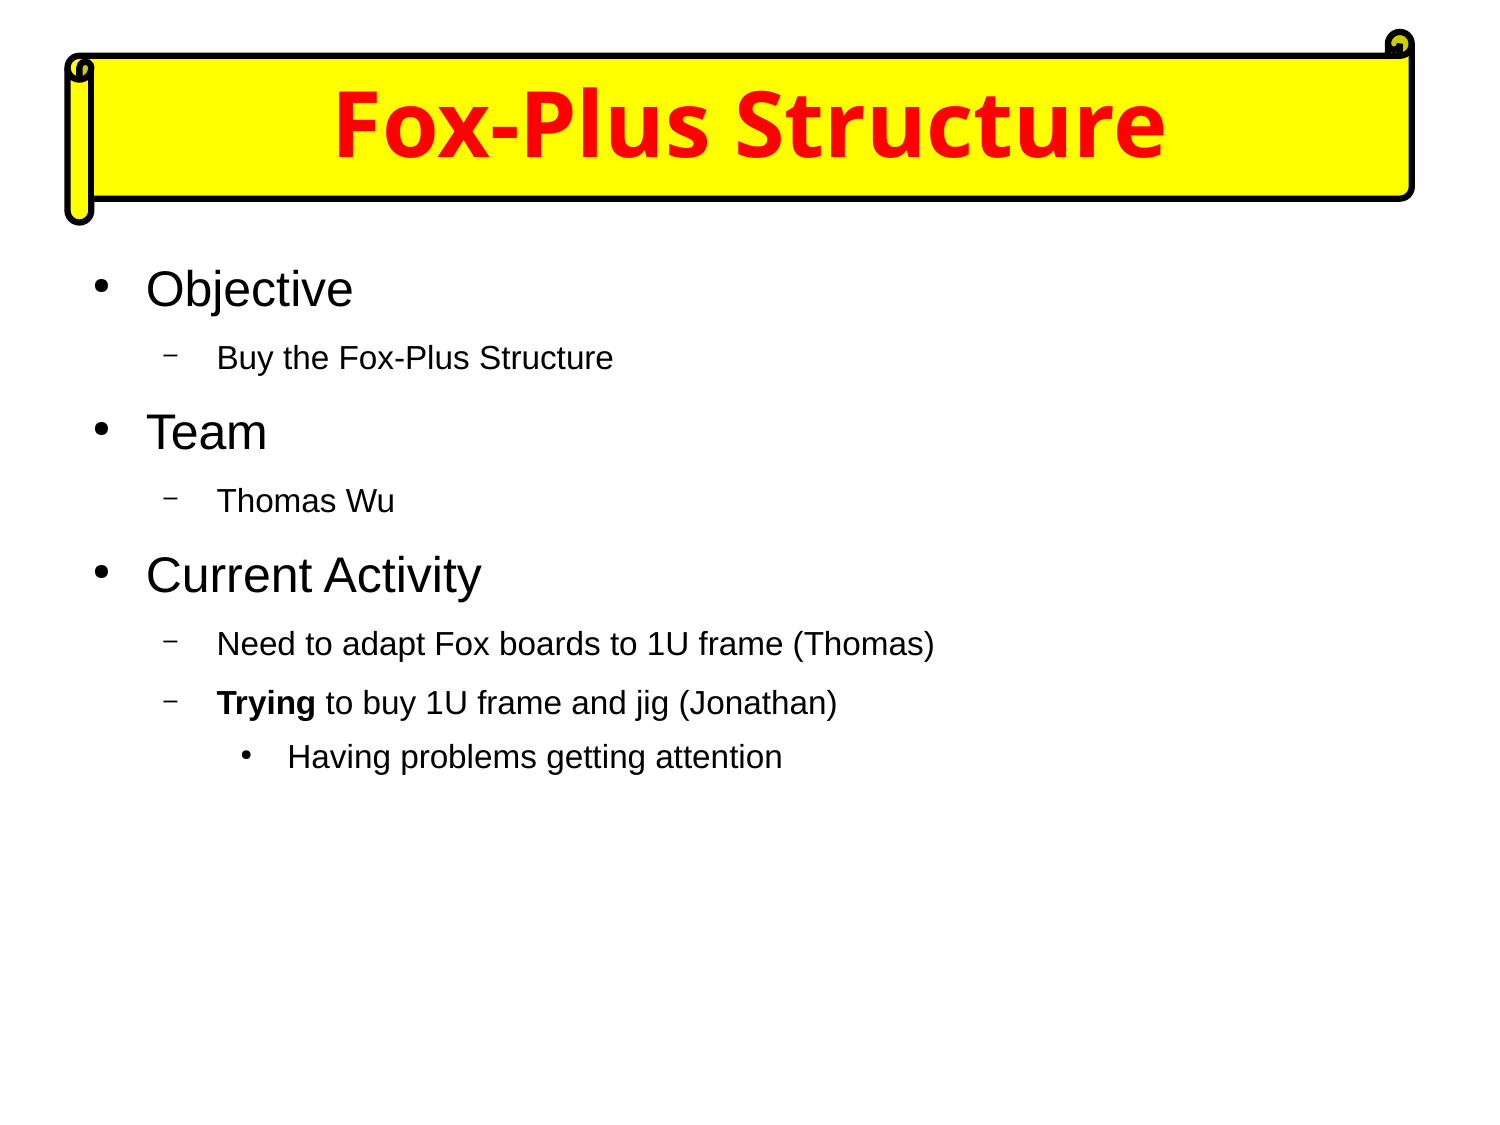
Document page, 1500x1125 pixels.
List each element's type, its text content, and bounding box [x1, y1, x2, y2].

text_box [72, 31, 1412, 58]
text_box Fox-Plus Structure [0, 58, 1500, 184]
text_box [67, 184, 1412, 223]
list Objective Buy the Fox-Plus Structure Team Thomas Wu Current Activity Need to adapt Fox boards to 1U frame (Thomas) Trying to buy 1U frame and jig (Jonathan) Having problems getting attention [75, 263, 1425, 916]
